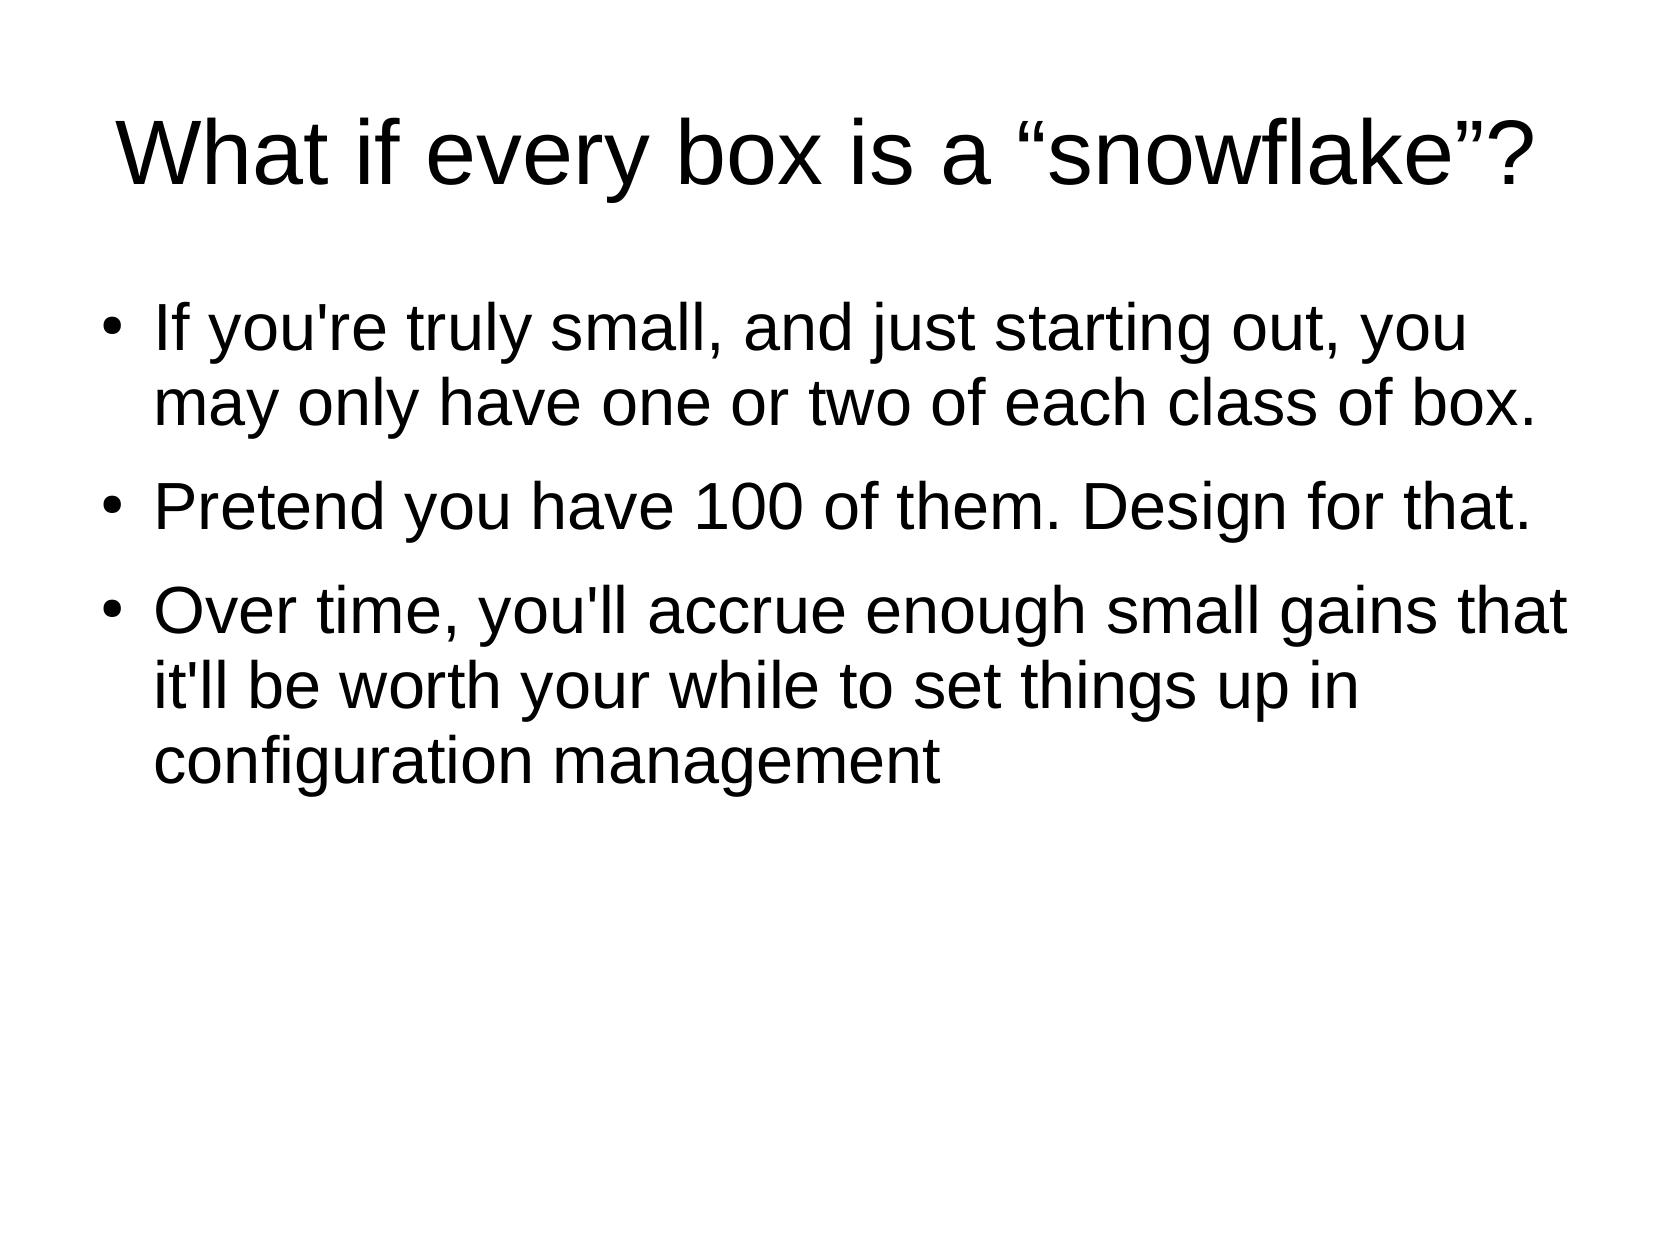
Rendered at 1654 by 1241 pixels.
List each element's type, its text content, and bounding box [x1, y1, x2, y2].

list If you're truly small, and just starting out, you may only have one or two of each class of box. Pretend you have 100 of them. Design for that. Over time, you'll accrue enough small gains that it'll be worth your while to set things up in configuration management [82, 290, 1571, 1010]
title What if every box is a “snowflake”? [82, 49, 1571, 257]
